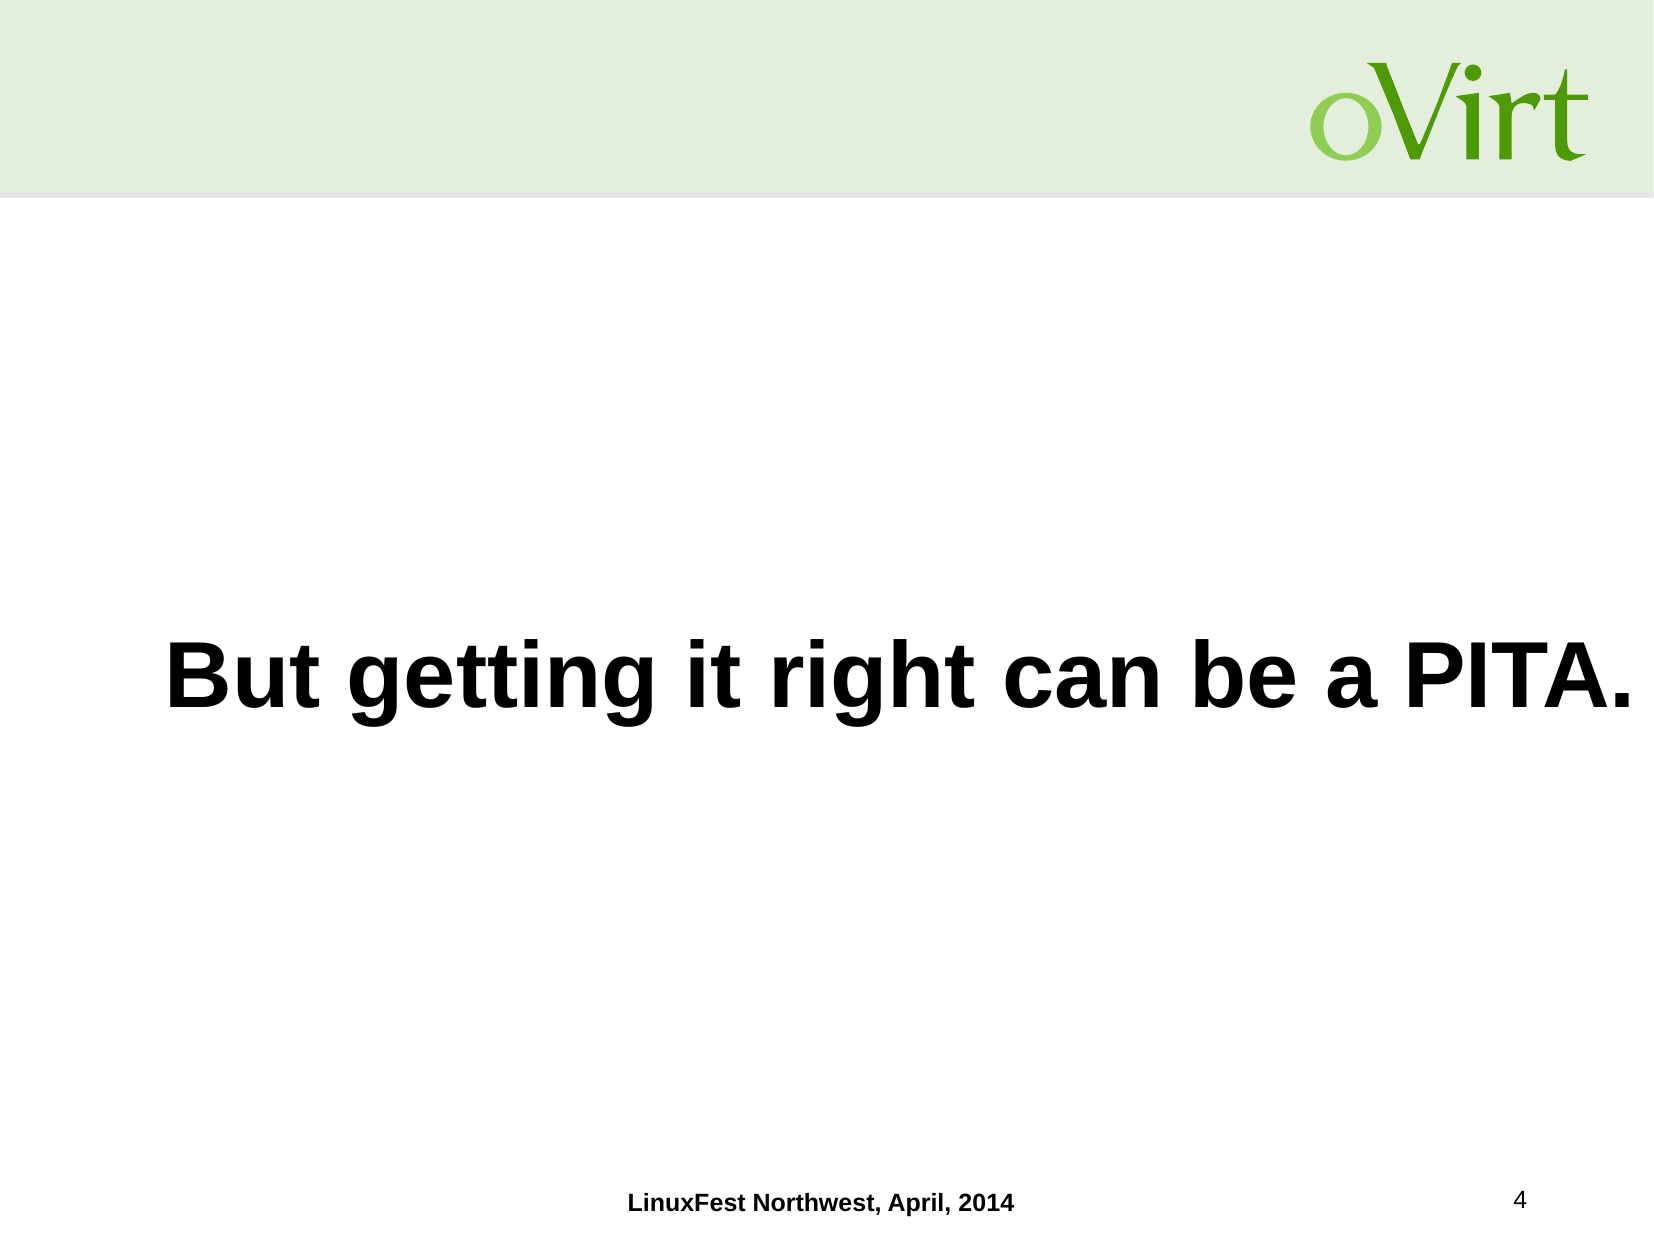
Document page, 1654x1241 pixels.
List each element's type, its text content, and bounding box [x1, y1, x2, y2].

text_box But getting it right can be a PITA. [150, 615, 1654, 751]
